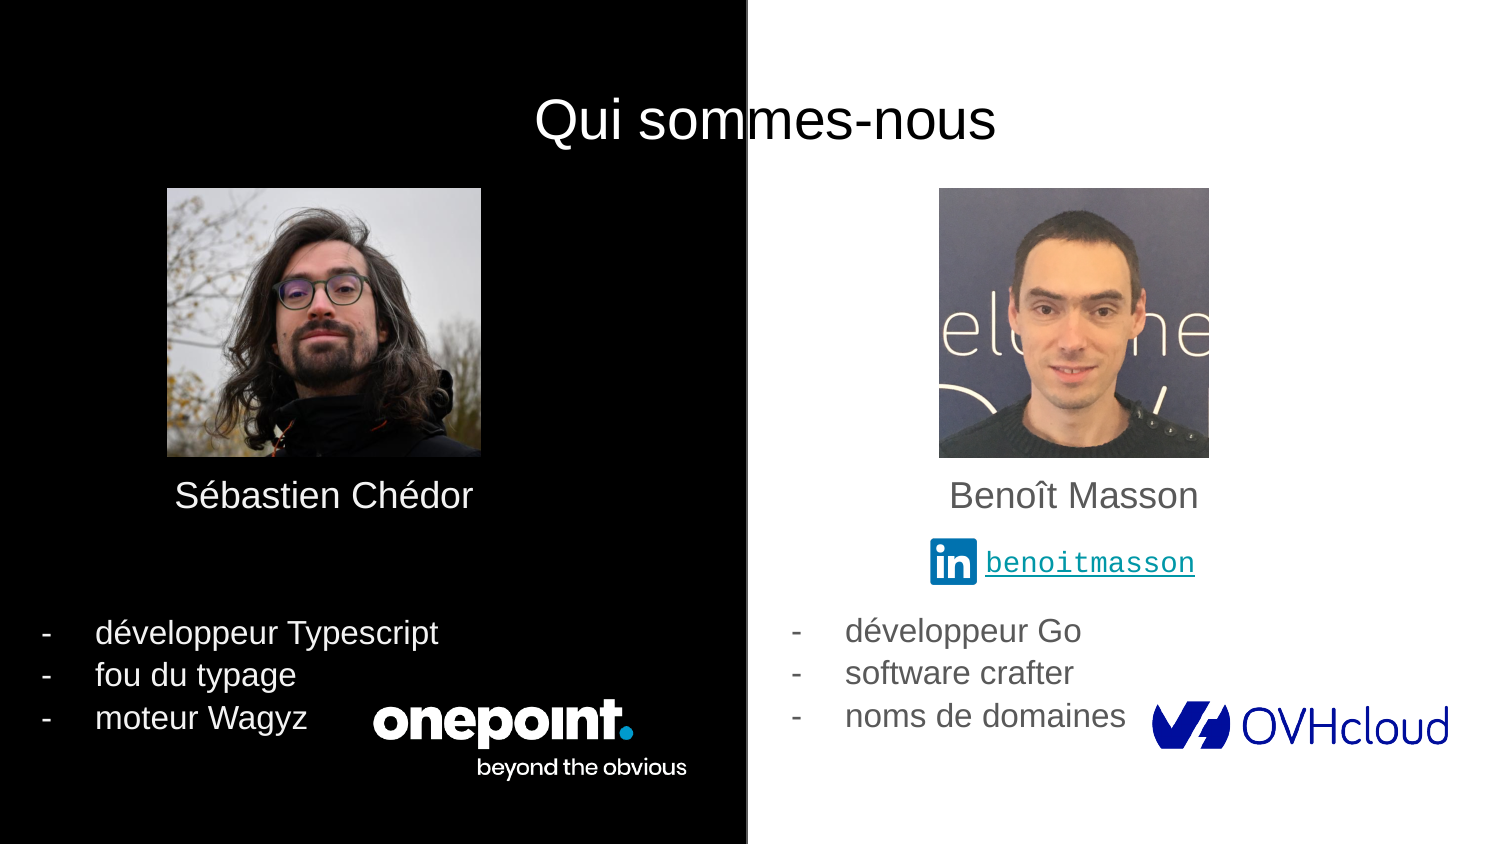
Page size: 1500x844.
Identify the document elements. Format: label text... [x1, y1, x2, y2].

text_box [0, 0, 747, 844]
picture [1152, 701, 1448, 749]
picture [926, 534, 981, 589]
picture [939, 188, 1209, 458]
picture [372, 698, 687, 782]
list Sébastien Chédor développeur Typescript fou du typage moteur Wagyz [5, 453, 643, 806]
picture [167, 188, 481, 457]
title Qui sommes-nous [51, 72, 1449, 167]
list Benoît Masson benoitmasson développeur Go software crafter noms de domaines [755, 453, 1393, 806]
